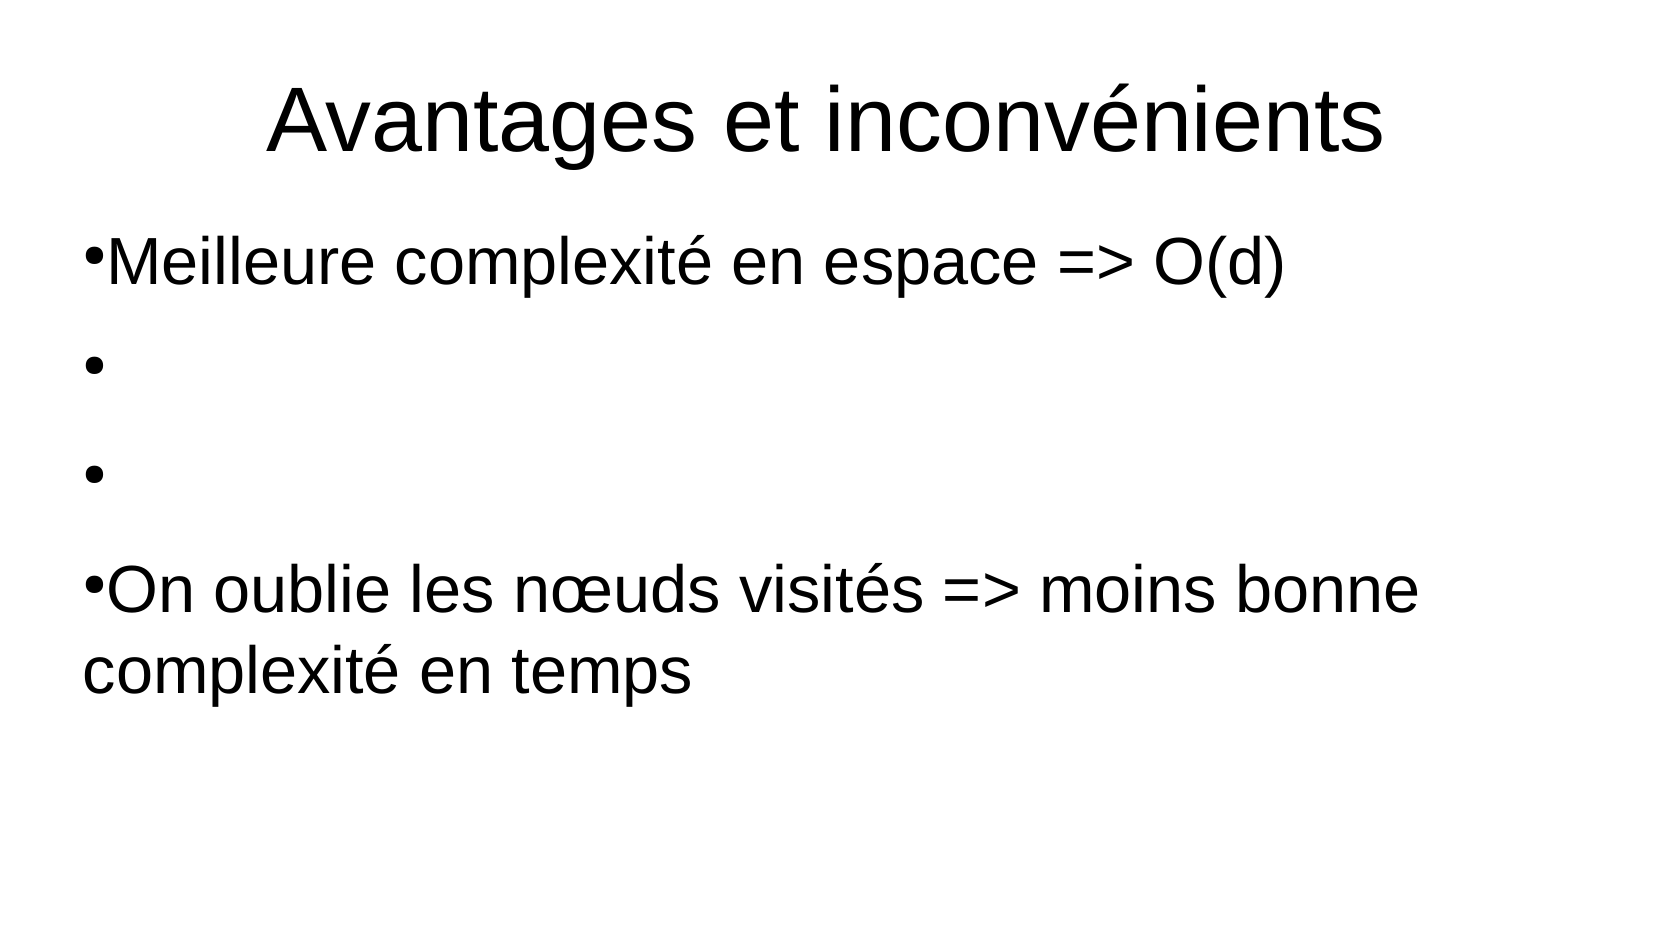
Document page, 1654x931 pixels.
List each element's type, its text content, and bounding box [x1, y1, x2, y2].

title Avantages et inconvénients [82, 37, 1571, 193]
list Meilleure complexité en espace => O(d) On oublie les nœuds visités => moins bonne complexité en temps [82, 217, 1571, 758]
